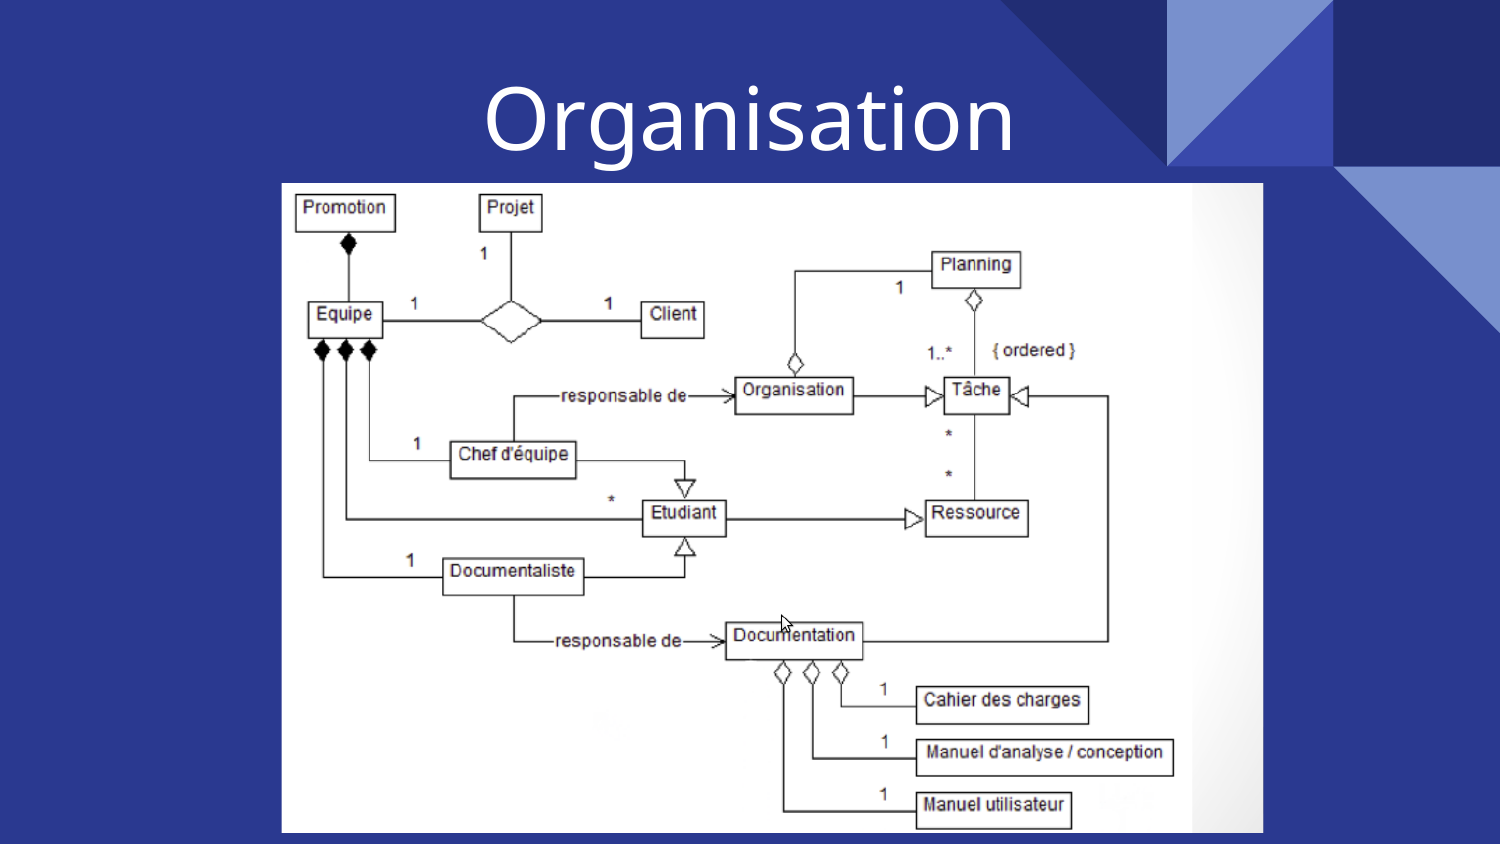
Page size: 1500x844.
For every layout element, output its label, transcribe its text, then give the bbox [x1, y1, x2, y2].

picture [281, 183, 1264, 833]
title Organisation [75, 45, 1425, 184]
